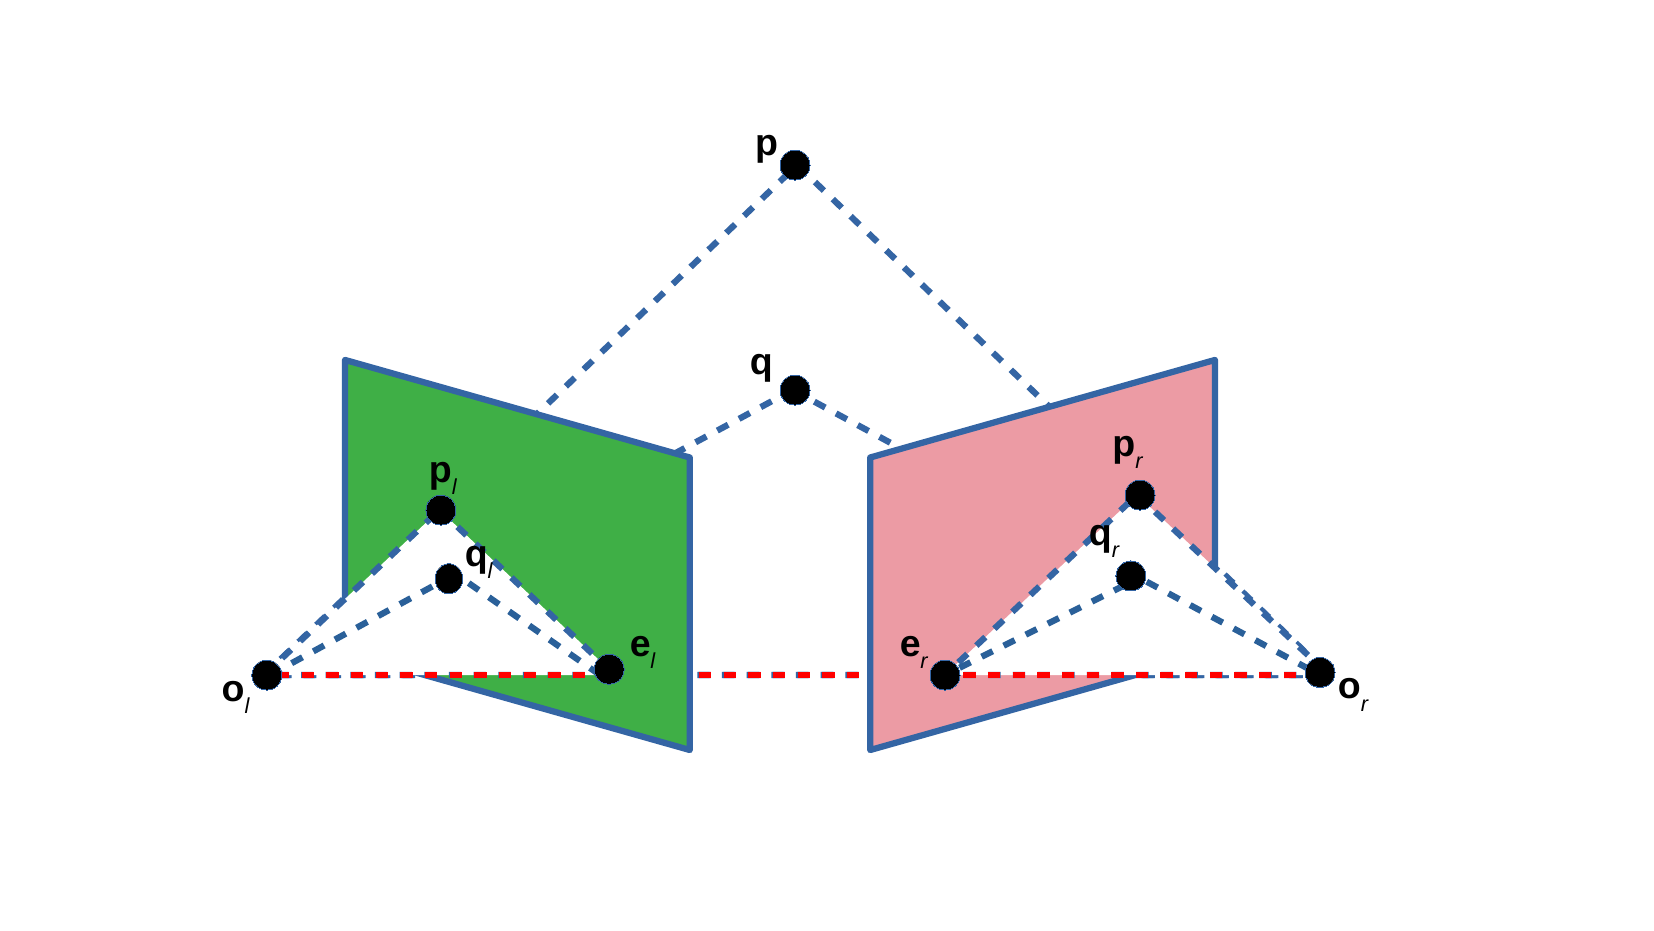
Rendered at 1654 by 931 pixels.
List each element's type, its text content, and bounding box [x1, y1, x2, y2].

text_box el [615, 615, 691, 681]
text_box q [735, 333, 796, 391]
text_box or [1323, 657, 1399, 724]
text_box ql [450, 525, 526, 591]
text_box ol [206, 660, 282, 726]
text_box pl [414, 440, 490, 507]
text_box qr [1074, 504, 1150, 570]
text_box er [885, 615, 961, 681]
text_box p [740, 114, 801, 171]
text_box pr [1097, 414, 1173, 481]
text_box [251, 150, 1336, 751]
